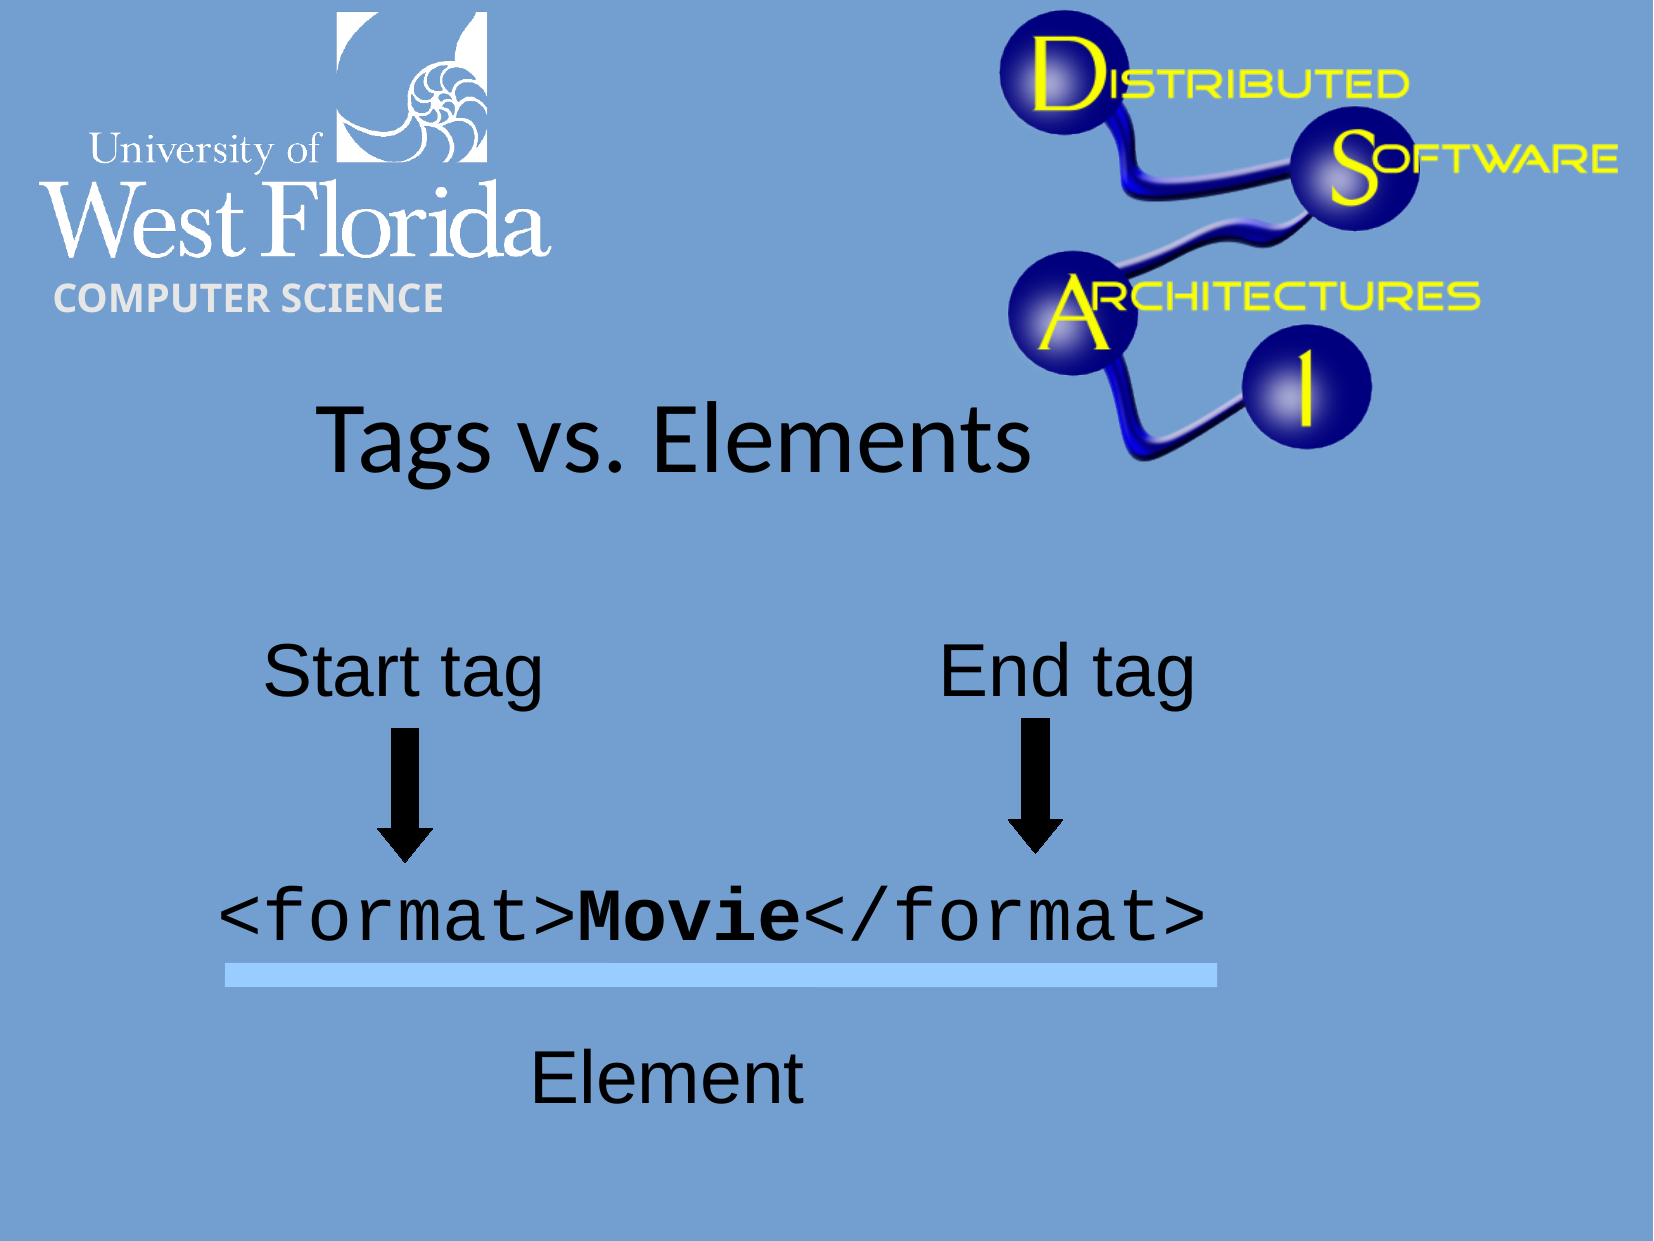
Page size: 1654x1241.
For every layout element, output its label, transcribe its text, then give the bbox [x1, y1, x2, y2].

text_box [377, 728, 433, 863]
picture [37, 0, 559, 262]
list Start tag End tag <format>Movie</format> Element [0, 450, 1351, 1126]
title Tags vs. Elements [0, 359, 1351, 450]
picture [910, 0, 1654, 506]
text_box COMPUTER SCIENCE [37, 262, 563, 325]
text_box [1008, 718, 1063, 854]
